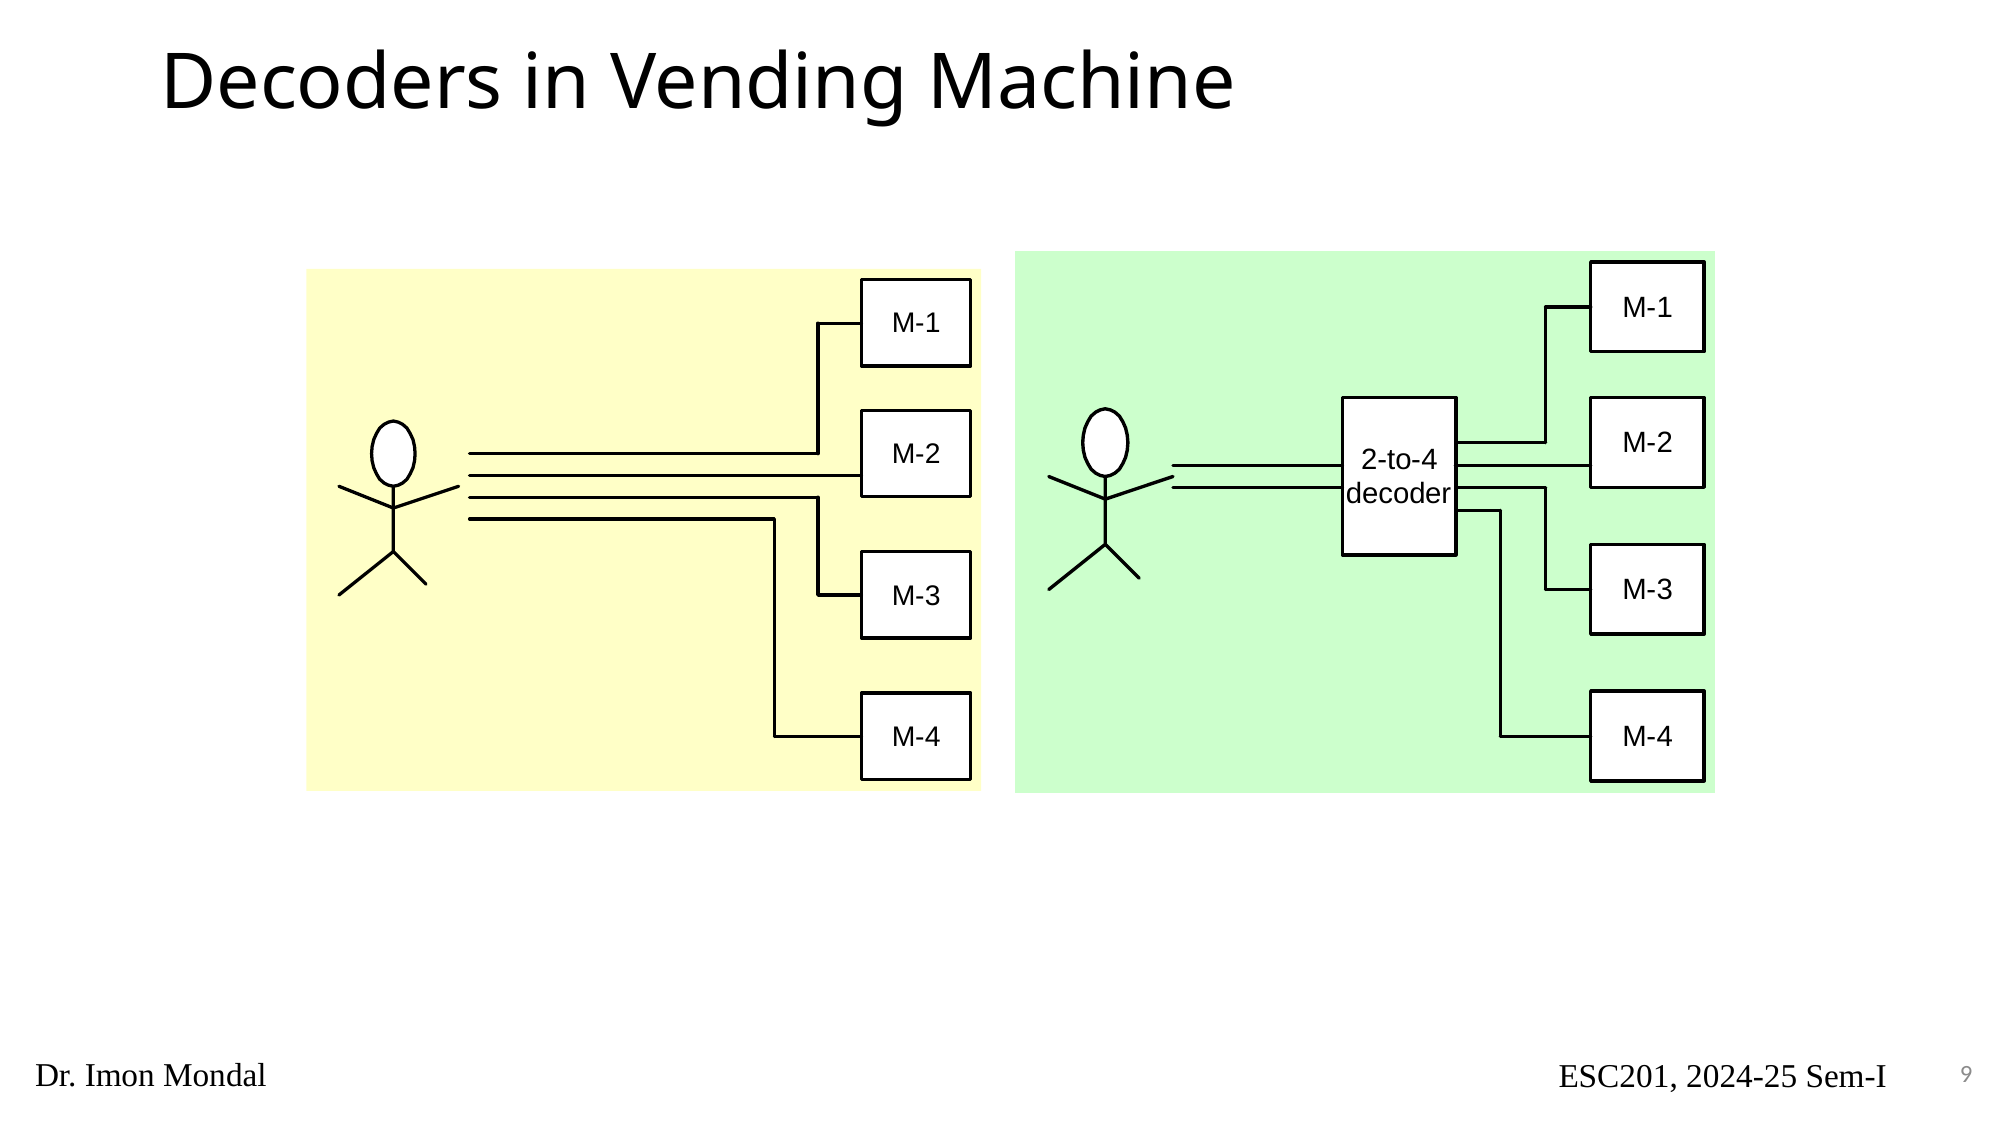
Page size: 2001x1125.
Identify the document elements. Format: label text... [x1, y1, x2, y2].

chart [306, 268, 982, 791]
title Decoders in Vending Machine [145, 19, 1871, 149]
chart [1014, 250, 1715, 793]
